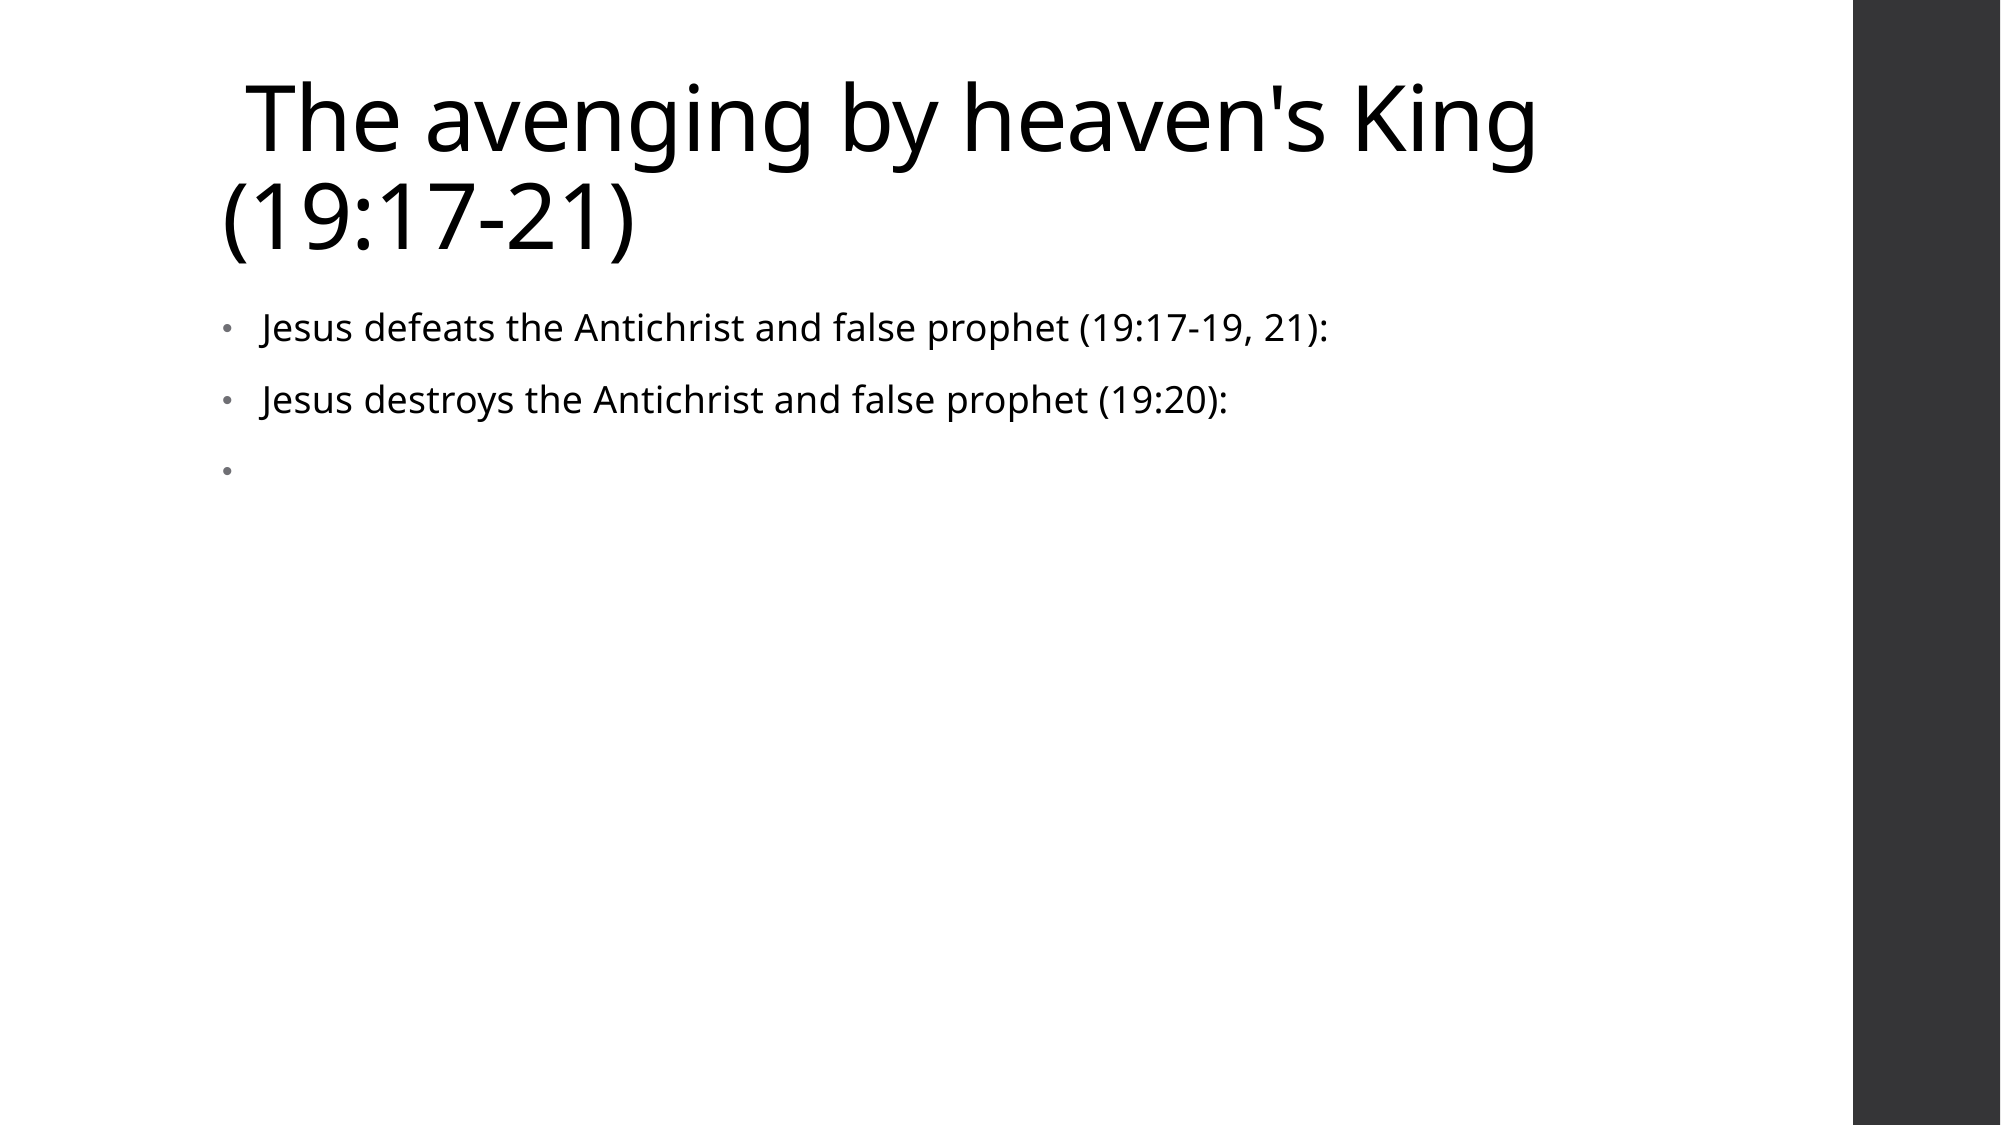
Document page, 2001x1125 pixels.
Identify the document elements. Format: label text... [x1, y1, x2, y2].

list Jesus defeats the Antichrist and false prophet (19:17-19, 21): Jesus destroys the Antichrist and false prophet (19:20): [206, 299, 1617, 1014]
title The avenging by heaven's King (19:17-21) [206, 60, 1797, 278]
